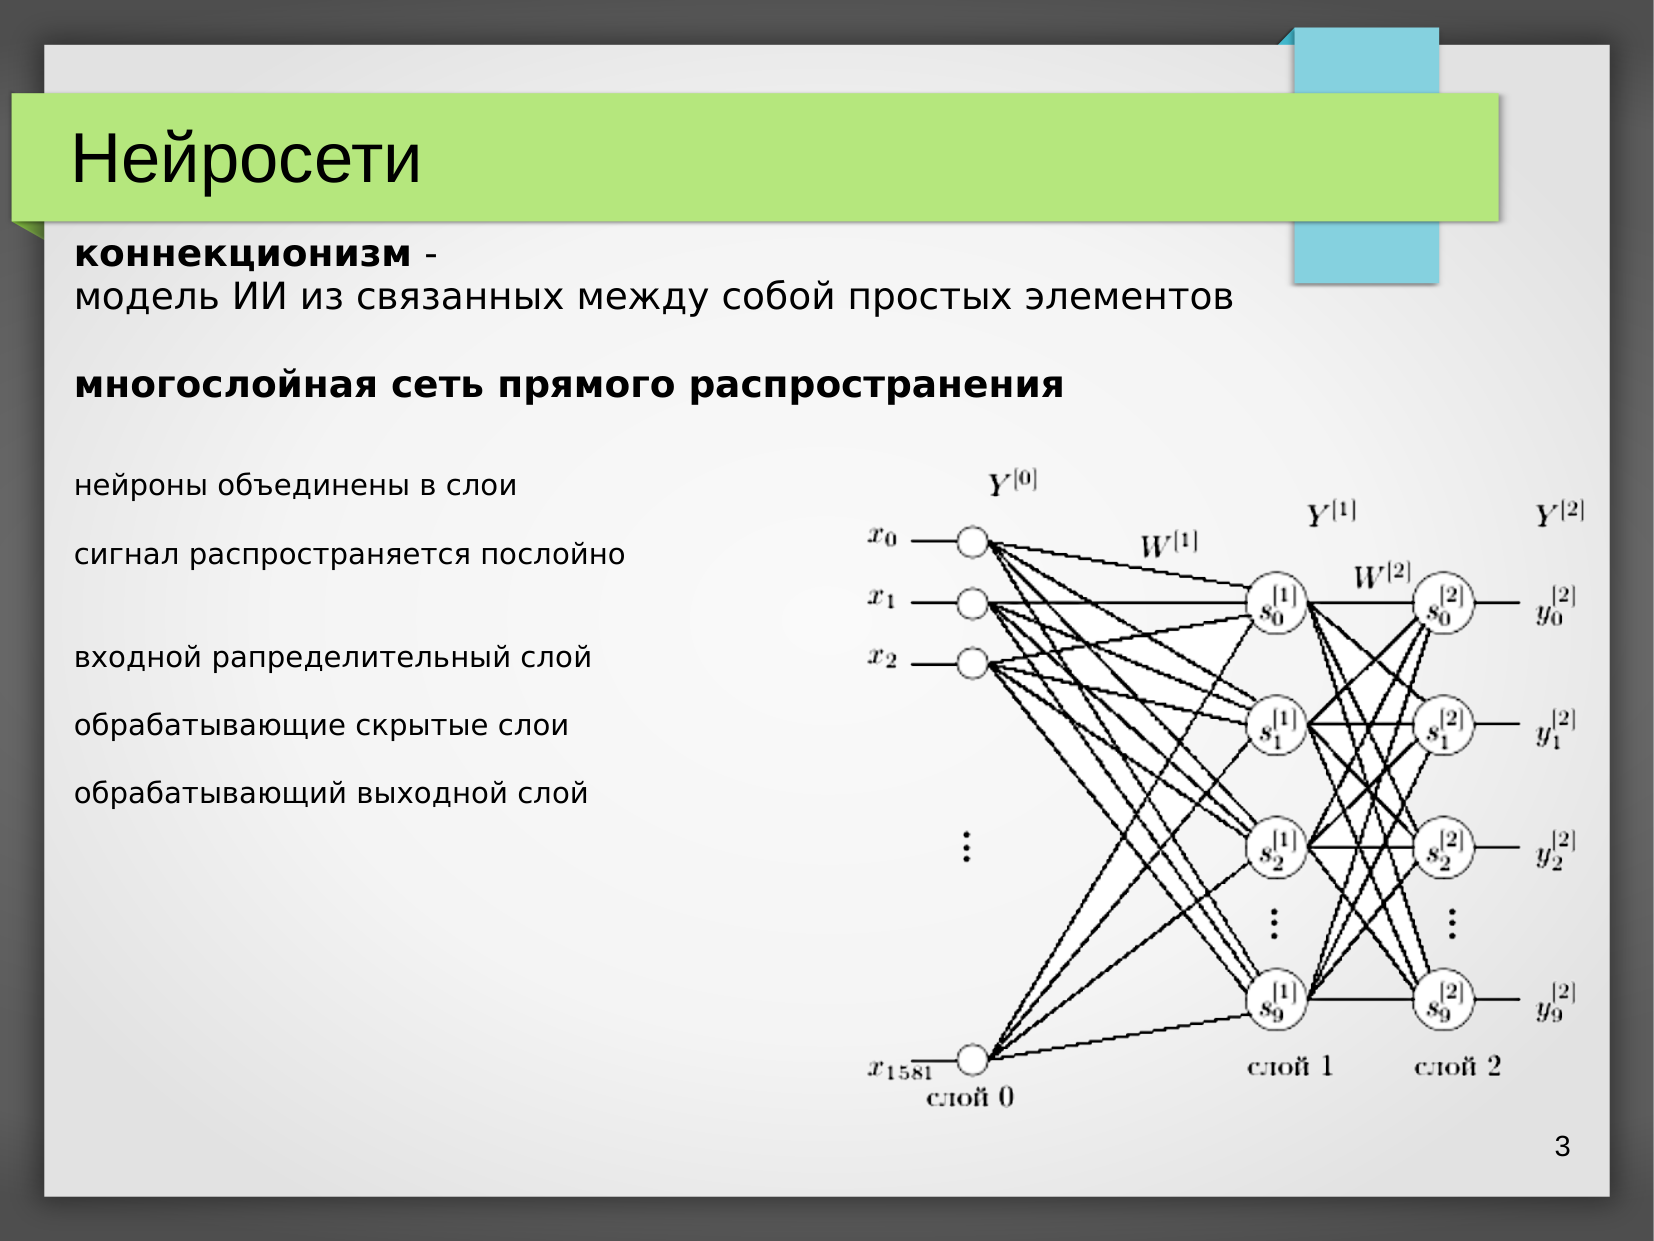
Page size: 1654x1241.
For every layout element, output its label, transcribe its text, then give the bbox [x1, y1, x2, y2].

text_box коннекционизм - модель ИИ из связанных между собой простых элементов многослойная сеть прямого распространения [59, 224, 1288, 414]
title Нейросети [70, 118, 1205, 199]
picture [0, 0, 1654, 1241]
text_box нейроны объединены в слои сигнал распространяется послойно входной рапределительный слой обрабатывающие скрытые слои обрабатывающий выходной слой [59, 461, 650, 922]
